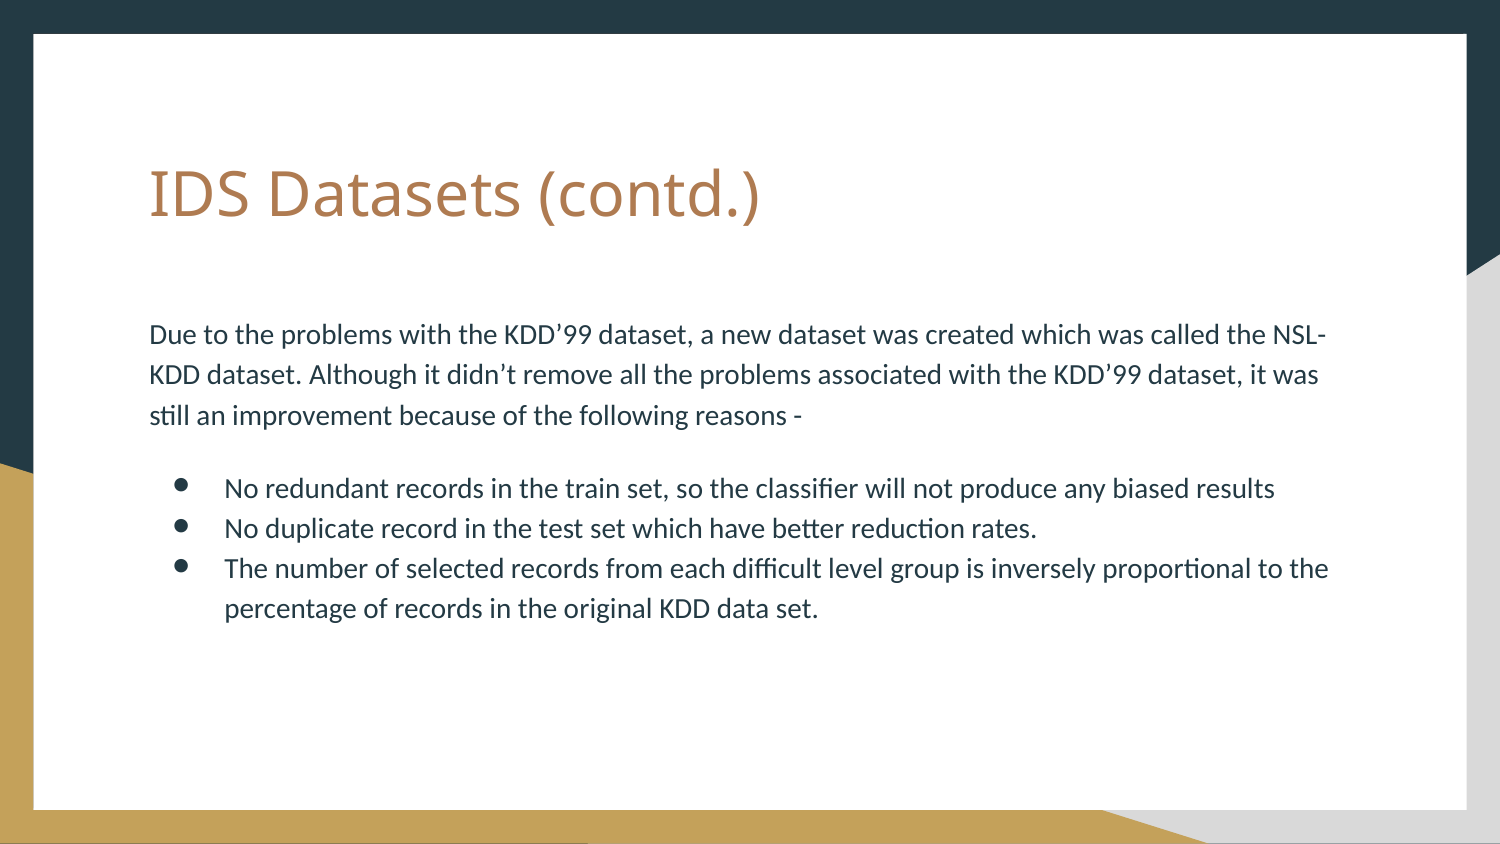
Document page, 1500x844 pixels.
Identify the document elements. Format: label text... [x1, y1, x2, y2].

list Due to the problems with the KDD’99 dataset, a new dataset was created which was called the NSL-KDD dataset. Although it didn’t remove all the problems associated with the KDD’99 dataset, it was still an improvement because of the following reasons - No redundant records in the train set, so the classifier will not produce any biased results No duplicate record in the test set which have better reduction rates. The number of selected records from each difficult level group is inversely proportional to the percentage of records in the original KDD data set. [134, 295, 1366, 697]
title IDS Datasets (contd.) [134, 138, 1366, 295]
